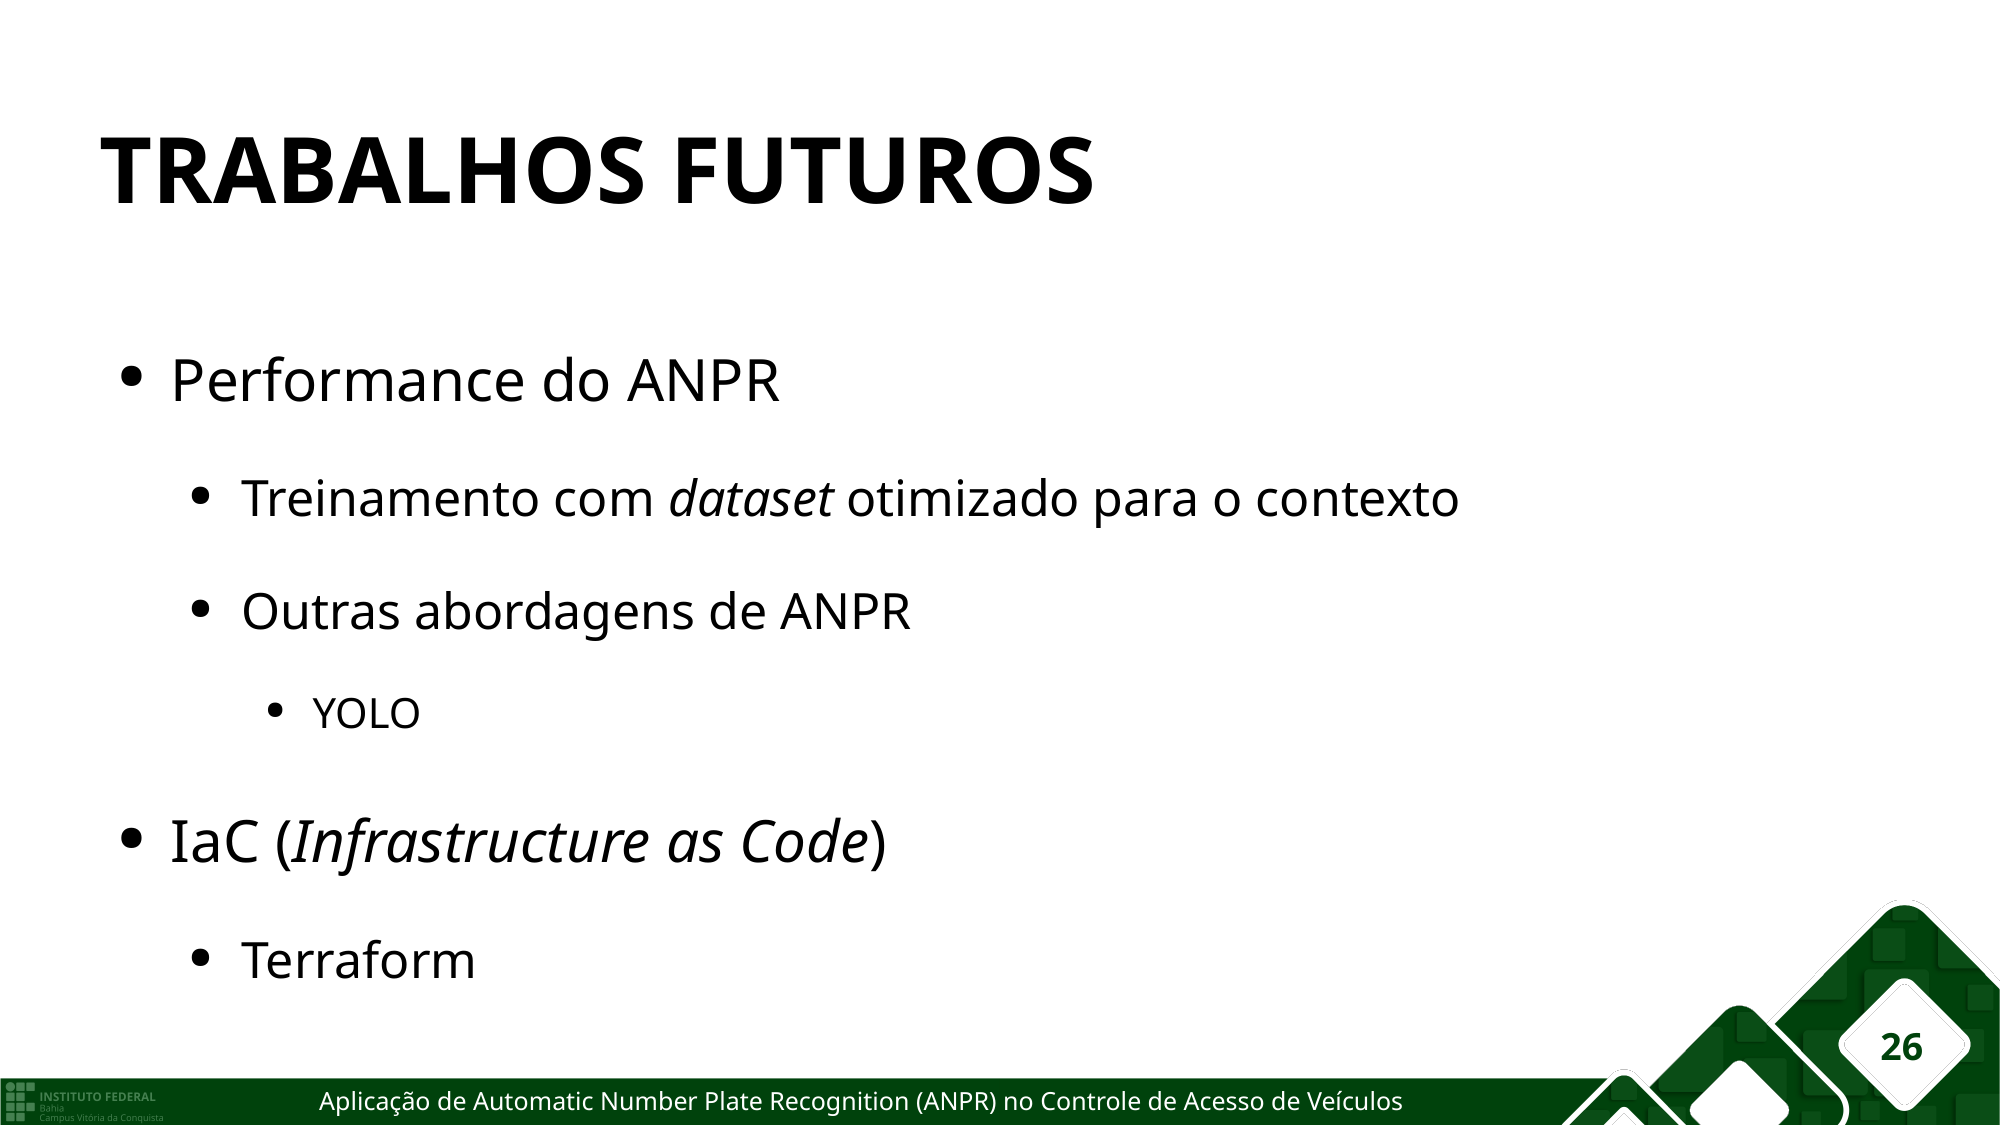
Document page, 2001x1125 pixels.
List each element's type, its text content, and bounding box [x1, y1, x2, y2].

list Performance do ANPR Treinamento com dataset otimizado para o contexto Outras abordagens de ANPR YOLO IaC (Infrastructure as Code) Terraform [99, 299, 1900, 1014]
title TRABALHOS FUTUROS [99, 59, 1900, 277]
picture [0, 900, 2000, 1125]
